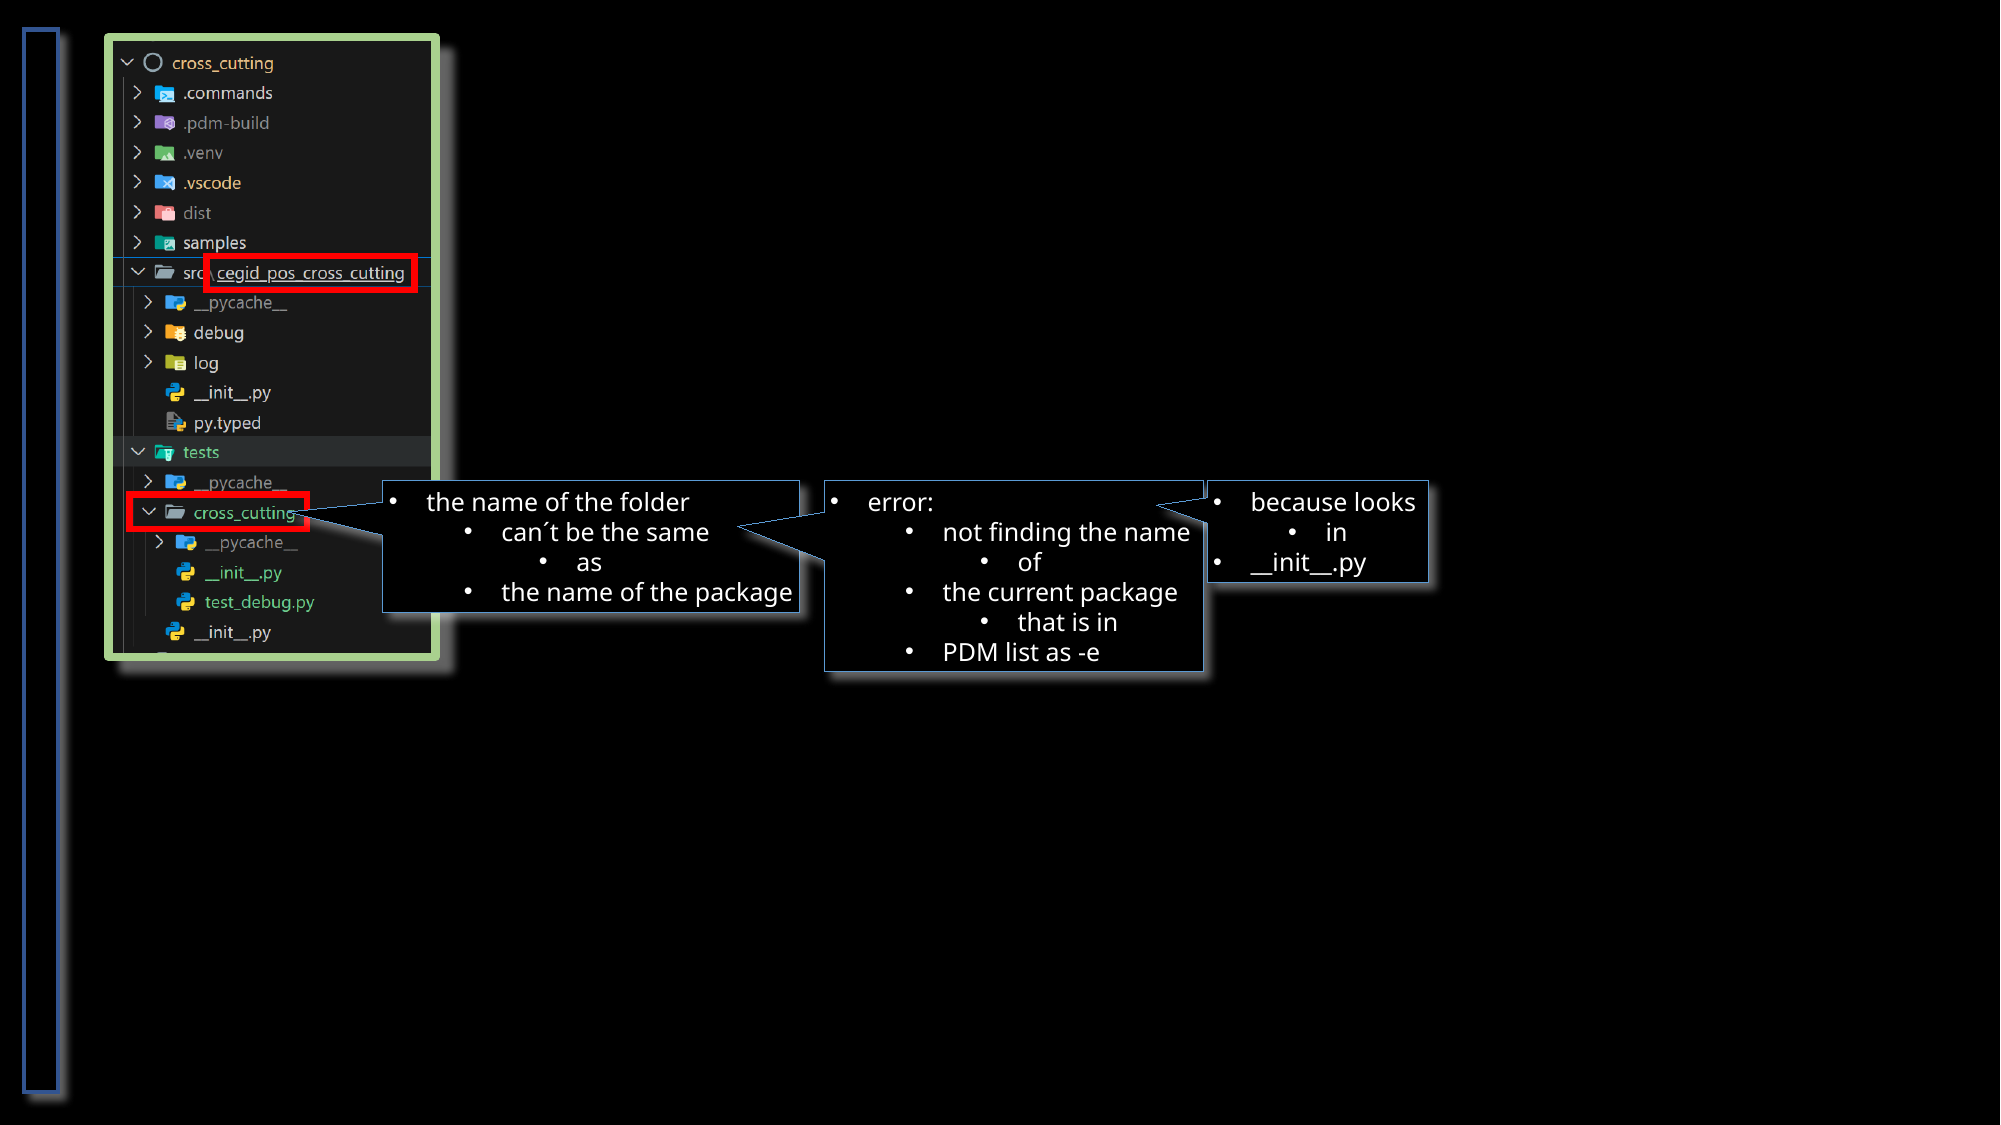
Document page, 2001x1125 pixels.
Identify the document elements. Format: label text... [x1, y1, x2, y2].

picture [133, 498, 304, 526]
text_box error: not finding the name of the current package that is in PDM list as -e [737, 480, 1204, 672]
text_box [23, 29, 58, 1093]
picture [112, 41, 432, 653]
text_box because looks in __init__.py [1156, 480, 1429, 583]
text_box the name of the folder can´t be the same as the name of the package [287, 480, 800, 613]
